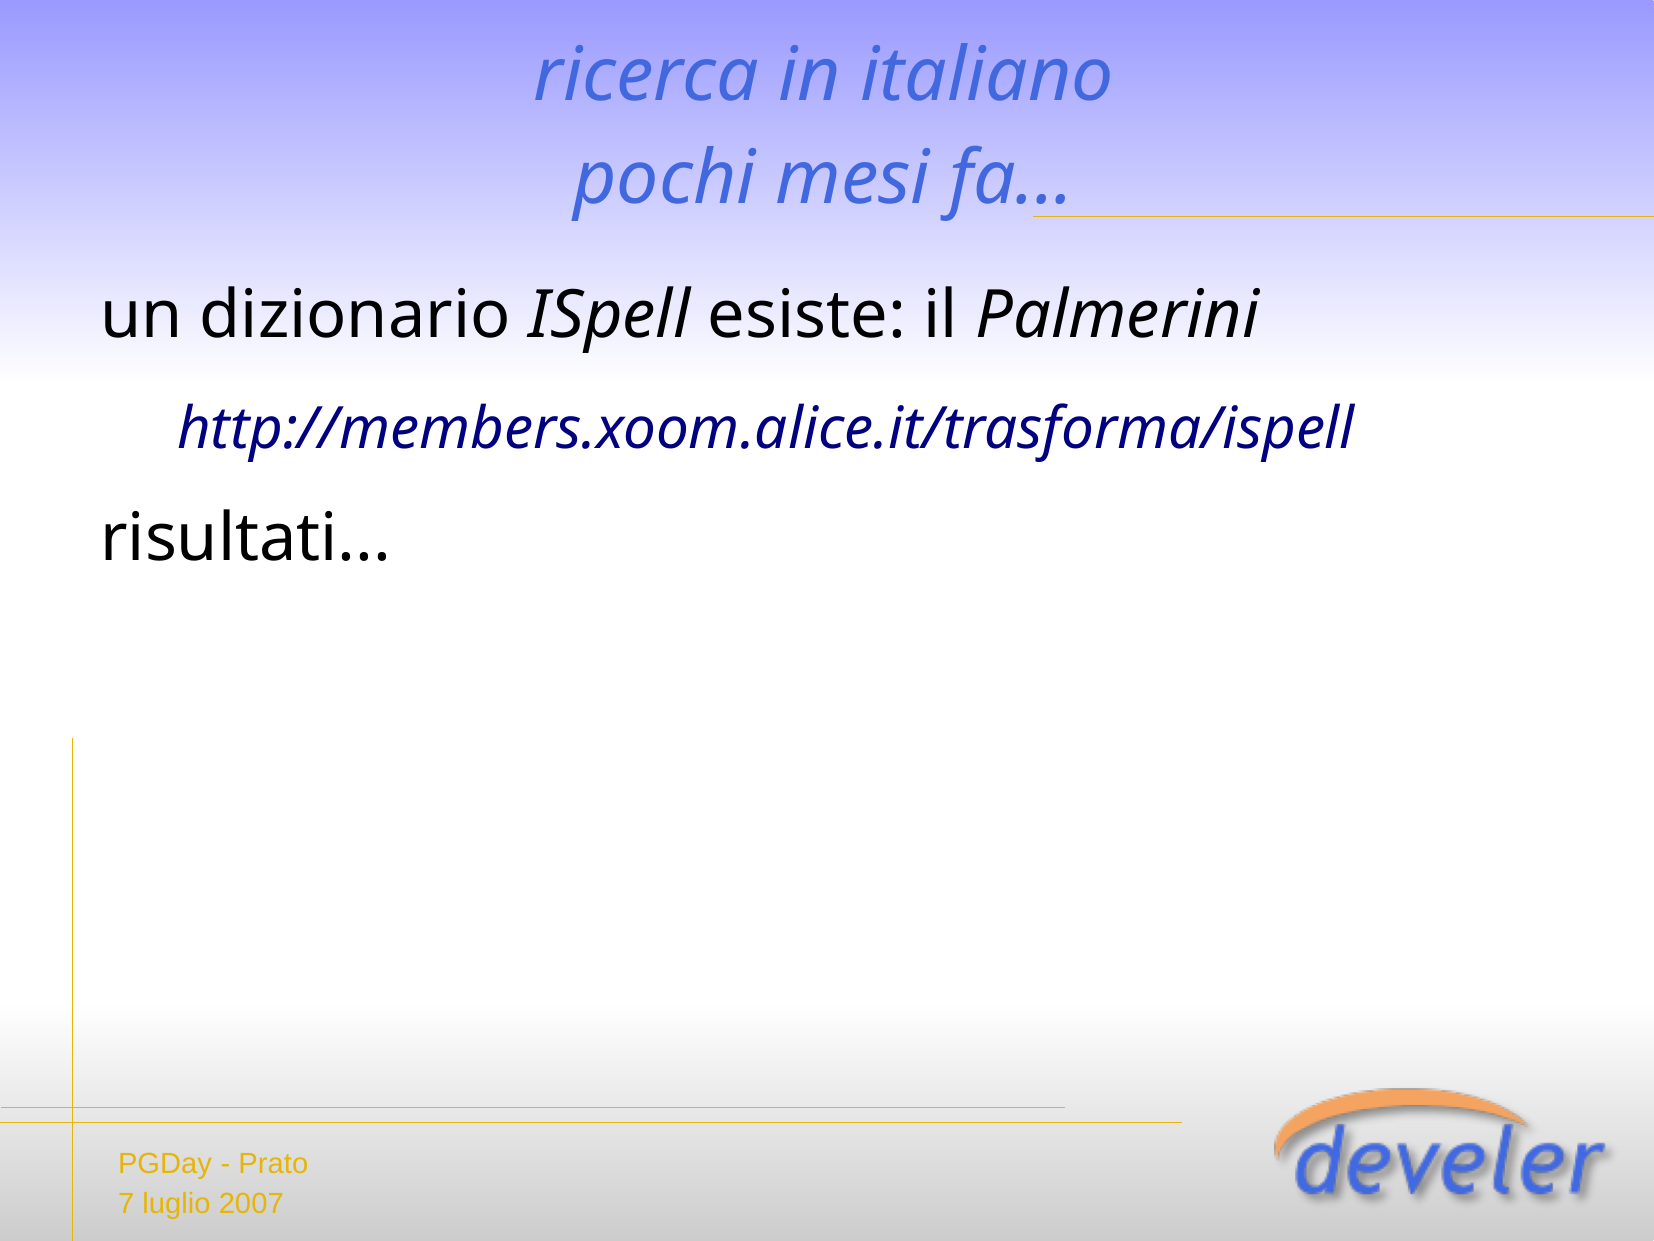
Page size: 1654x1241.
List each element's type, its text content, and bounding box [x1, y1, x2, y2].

picture [1269, 1083, 1622, 1211]
title ricerca in italiano pochi mesi fa... [82, 35, 1565, 211]
list un dizionario ISpell esiste: il Palmerini http://members.xoom.alice.it/trasforma/ispell risultati... [82, 265, 1571, 1078]
